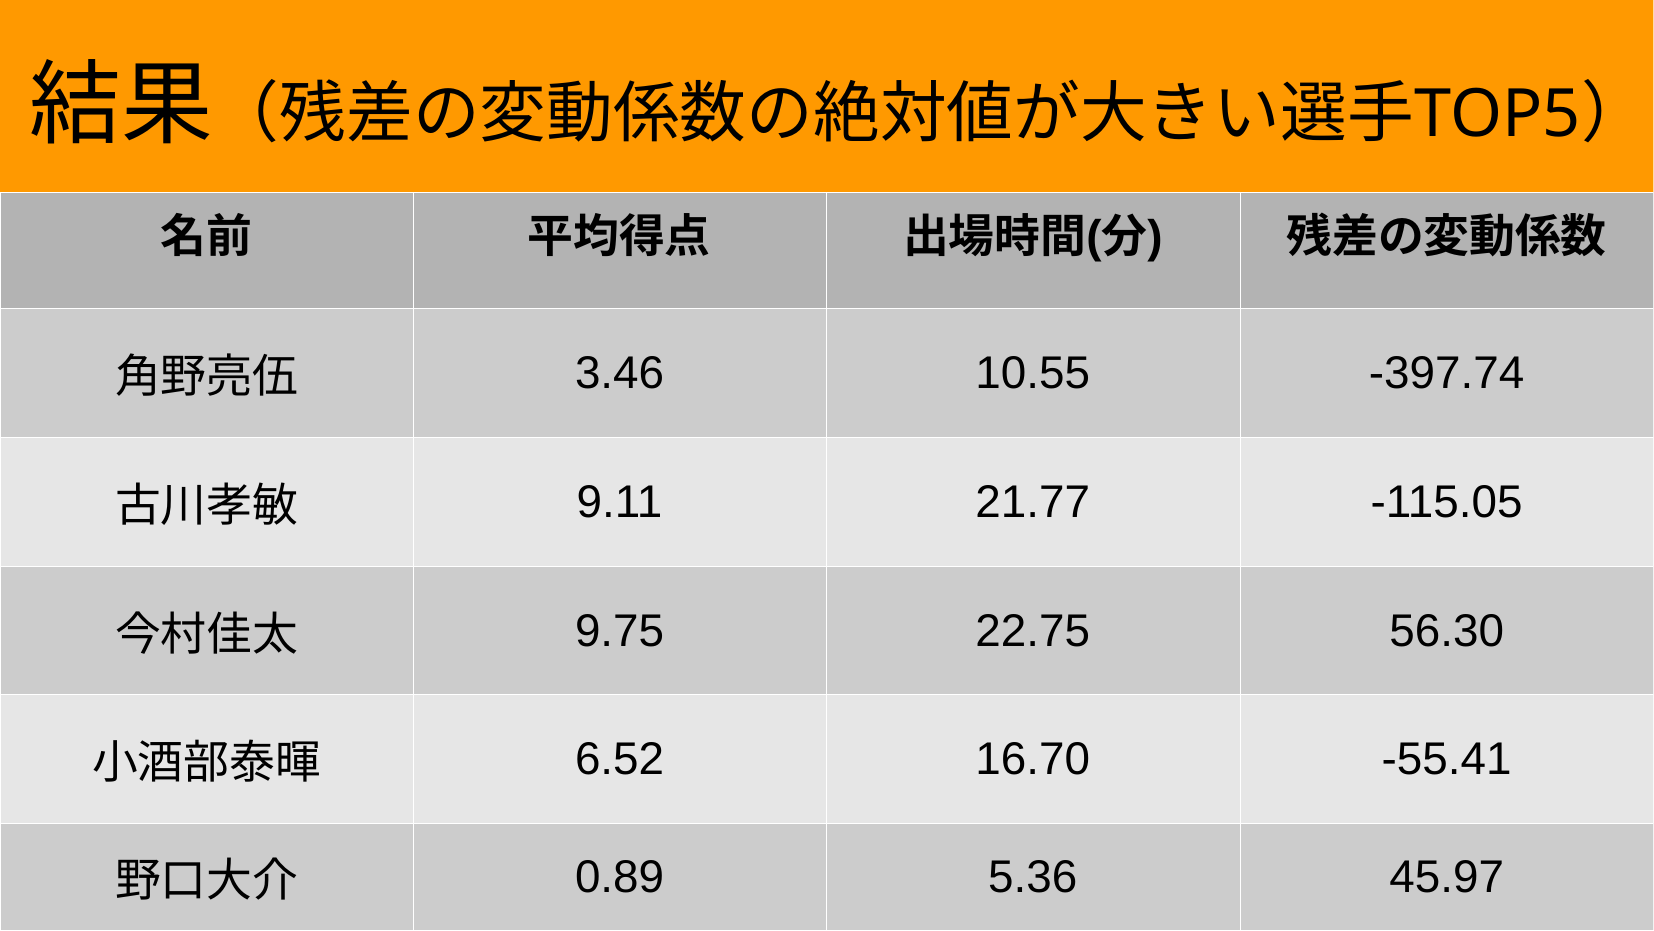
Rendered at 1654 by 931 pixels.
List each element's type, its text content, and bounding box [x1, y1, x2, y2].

table_cell 野口大介 [1, 824, 413, 930]
table_cell 角野亮伍 [1, 309, 413, 437]
table_cell 5.36 [827, 824, 1240, 930]
table_header 名前 [1, 193, 413, 308]
table_cell -115.05 [1241, 438, 1653, 566]
table_cell 16.70 [827, 695, 1240, 823]
table_cell 10.55 [827, 309, 1240, 437]
table_cell 21.77 [827, 438, 1240, 566]
table_cell 0.89 [414, 824, 826, 930]
title 結果（残差の変動係数の絶対値が大きい選手TOP5） [0, 0, 1654, 192]
table_cell 45.97 [1241, 824, 1653, 930]
table_cell 今村佳太 [1, 567, 413, 694]
table_header 平均得点 [414, 193, 826, 308]
table_cell 56.30 [1241, 567, 1653, 694]
table_header 出場時間(分) [827, 193, 1240, 308]
table_cell 古川孝敏 [1, 438, 413, 566]
table_cell 9.11 [414, 438, 826, 566]
table_cell 6.52 [414, 695, 826, 823]
table_cell 小酒部泰暉 [1, 695, 413, 823]
table_cell -55.41 [1241, 695, 1653, 823]
table_cell 9.75 [414, 567, 826, 694]
table_header 残差の変動係数 [1241, 193, 1653, 308]
table_cell -397.74 [1241, 309, 1653, 437]
table_cell 22.75 [827, 567, 1240, 694]
table_cell 3.46 [414, 309, 826, 437]
